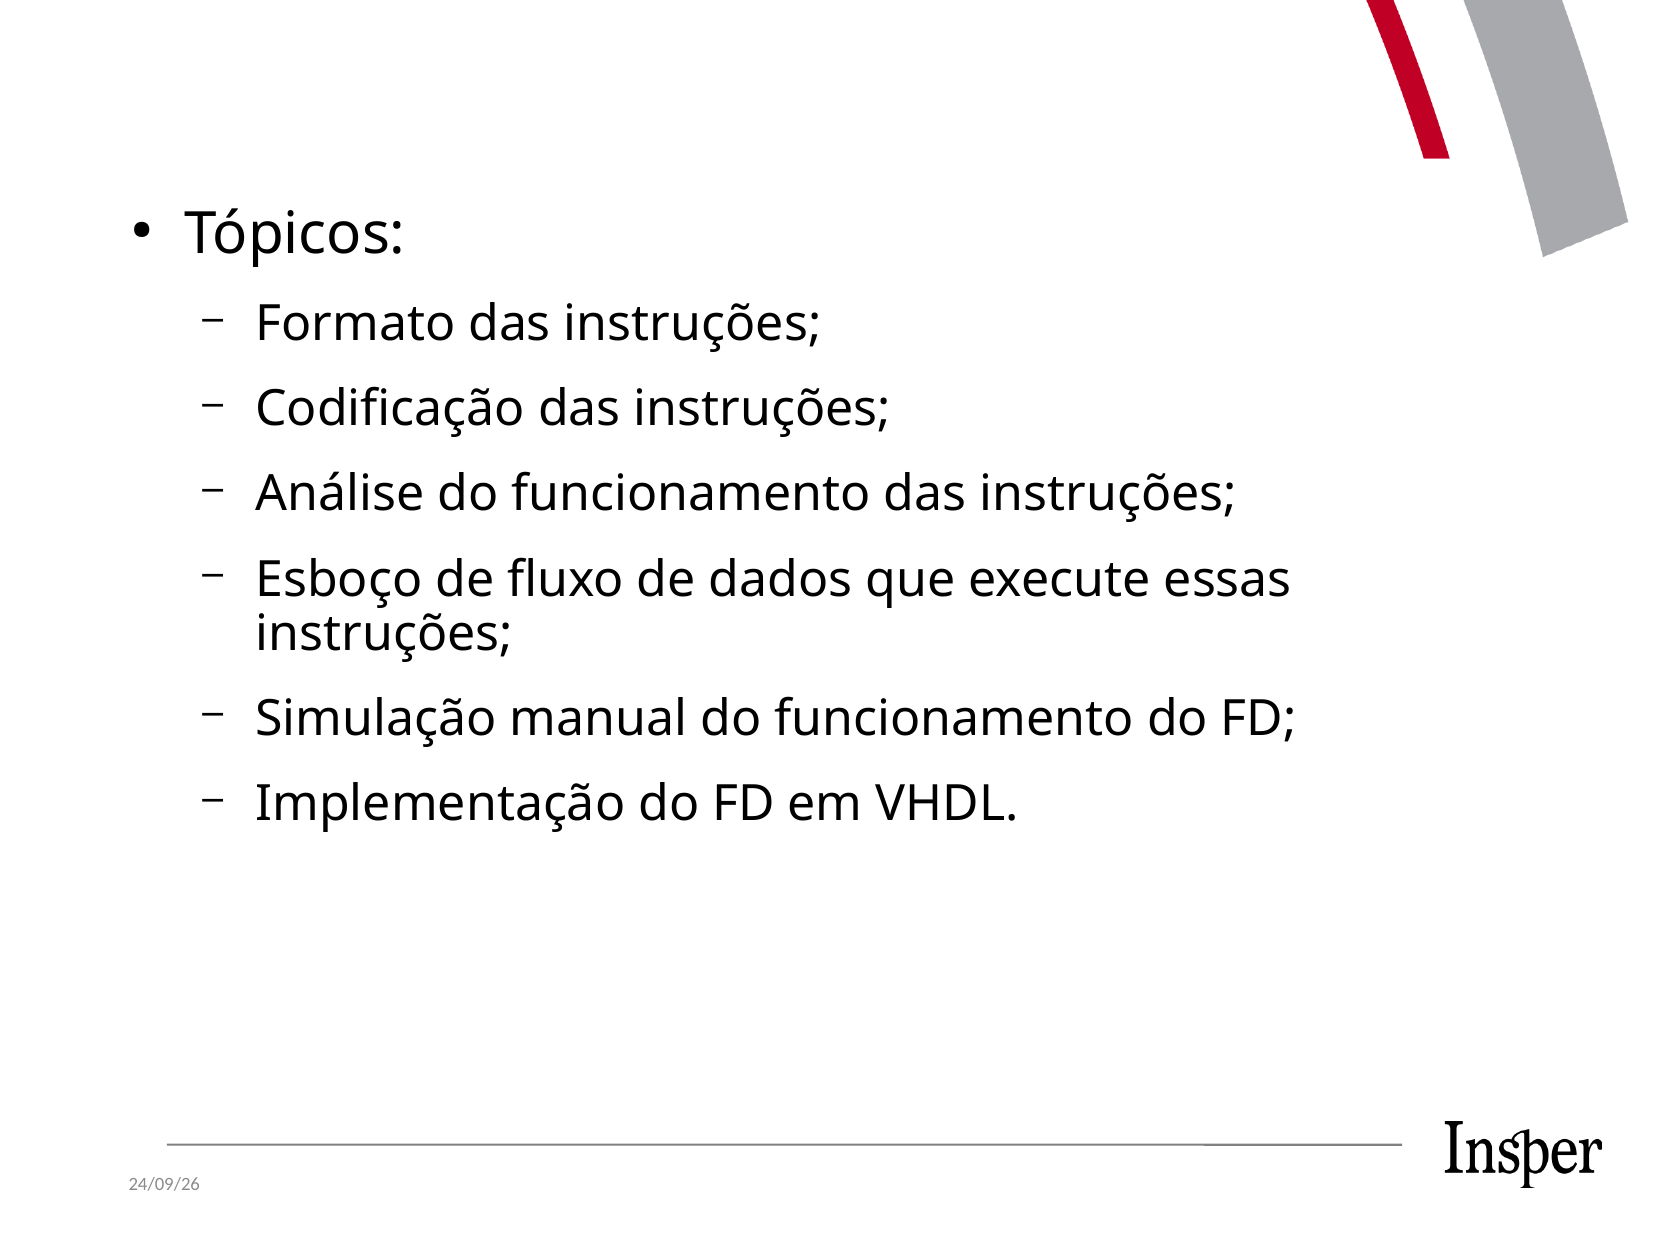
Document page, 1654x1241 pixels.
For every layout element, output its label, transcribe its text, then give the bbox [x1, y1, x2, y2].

list Tópicos: Formato das instruções; Codificação das instruções; Análise do funcionamento das instruções; Esboço de fluxo de dados que execute essas instruções; Simulação manual do funcionamento do FD; Implementação do FD em VHDL. [113, 94, 1540, 1117]
